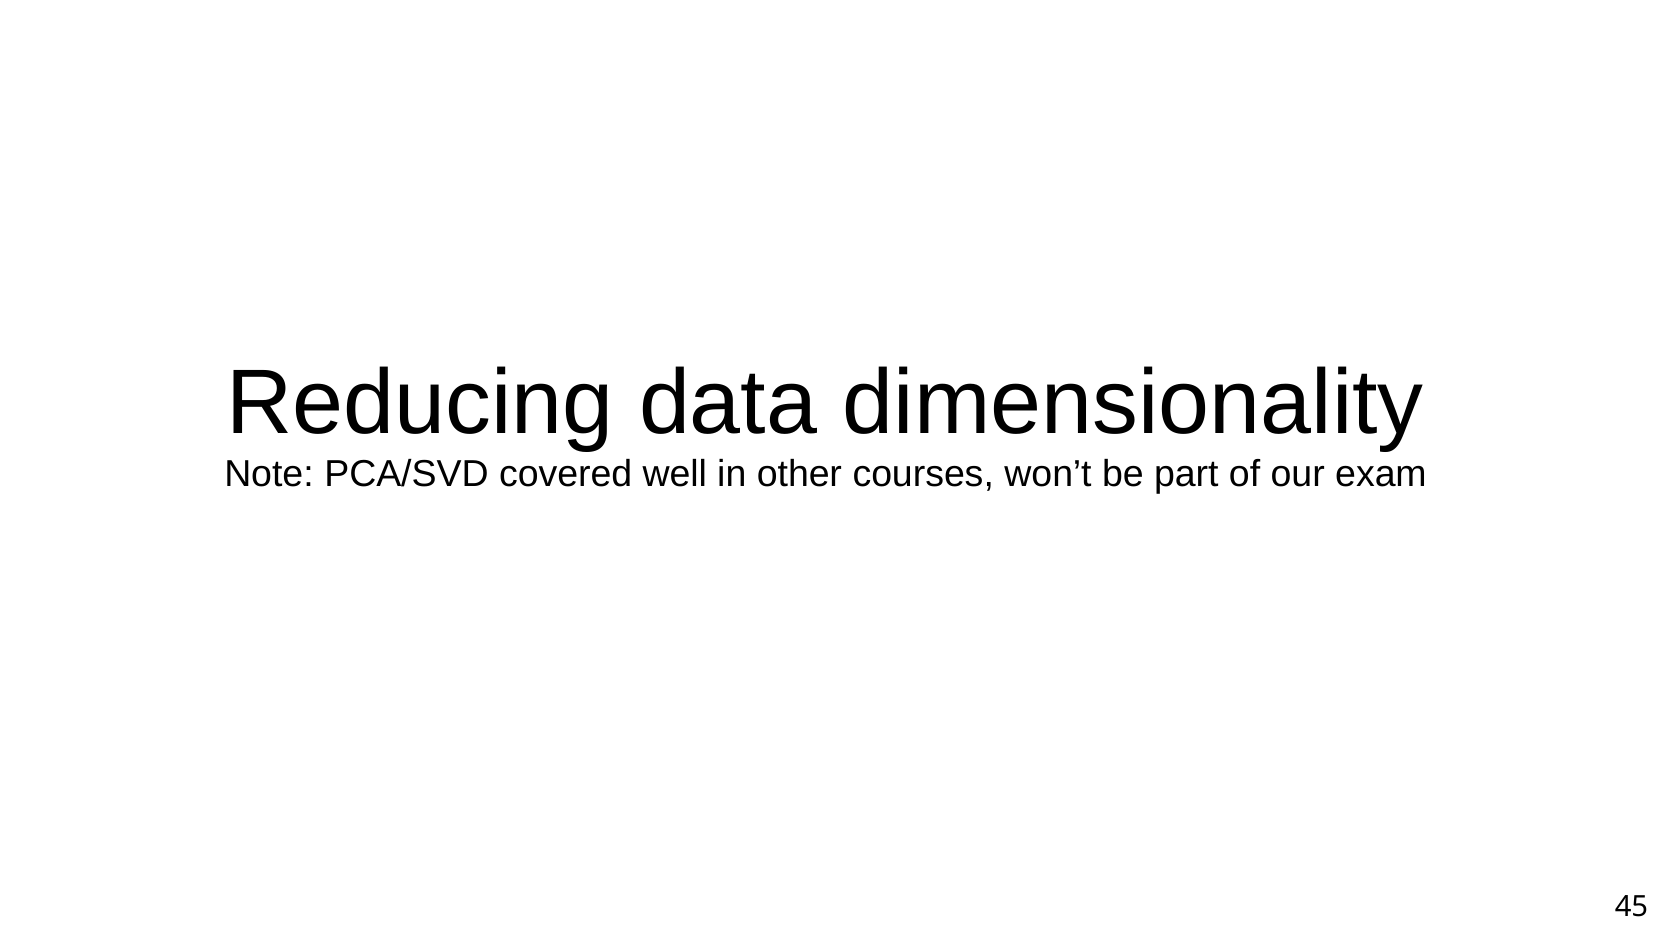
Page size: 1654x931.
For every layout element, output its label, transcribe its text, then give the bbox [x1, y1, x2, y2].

title Reducing data dimensionality Note: PCA/SVD covered well in other courses, won’t be part of our exam [81, 344, 1570, 501]
